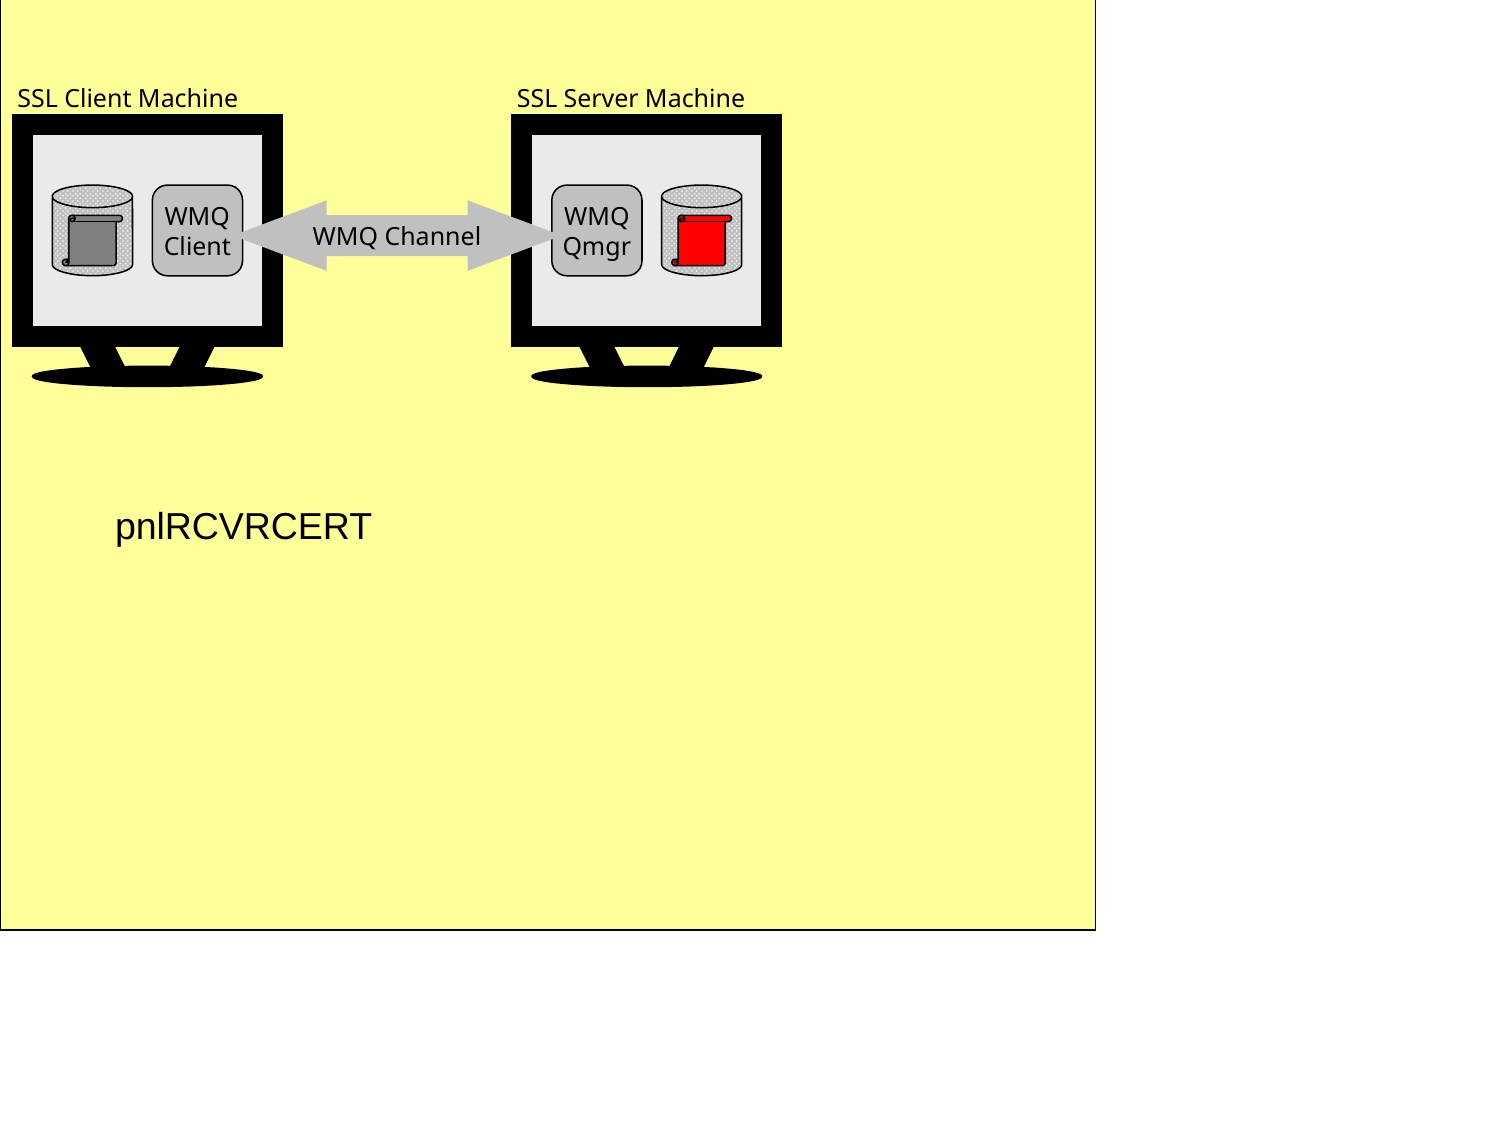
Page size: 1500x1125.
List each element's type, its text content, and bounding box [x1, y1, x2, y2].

text_box WMQ Client [152, 185, 243, 276]
text_box WMQ Channel [262, 215, 533, 256]
text_box SSL Client Machine [2, 74, 333, 120]
text_box SSL Server Machine [501, 74, 832, 120]
text_box pnlRCVRCERT [100, 494, 389, 555]
text_box [0, 0, 1095, 930]
text_box WMQ Qmgr [551, 185, 642, 276]
